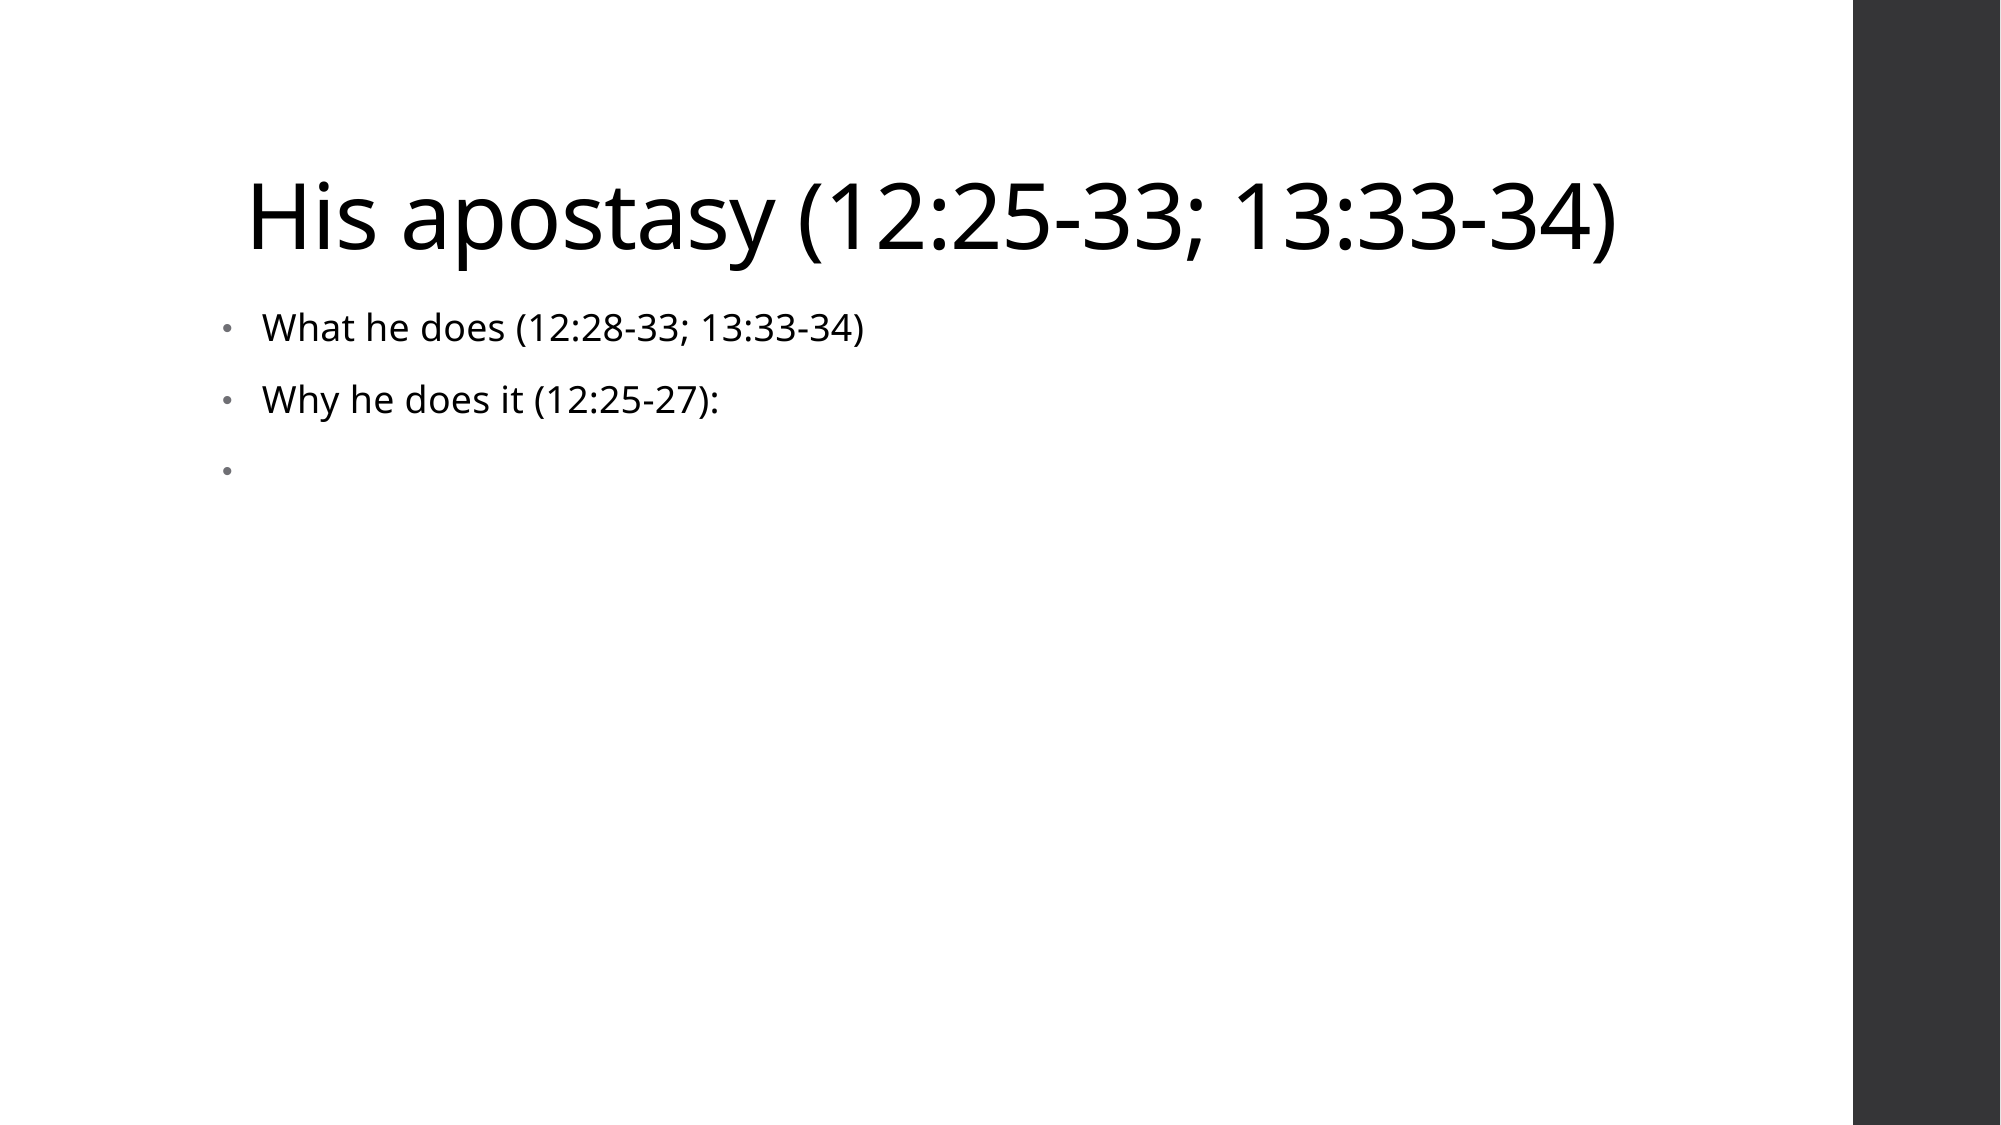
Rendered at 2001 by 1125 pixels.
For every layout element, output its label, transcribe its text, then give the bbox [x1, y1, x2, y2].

title His apostasy (12:25-33; 13:33-34) [206, 60, 1797, 278]
list What he does (12:28-33; 13:33-34) Why he does it (12:25-27): [206, 299, 1617, 1014]
